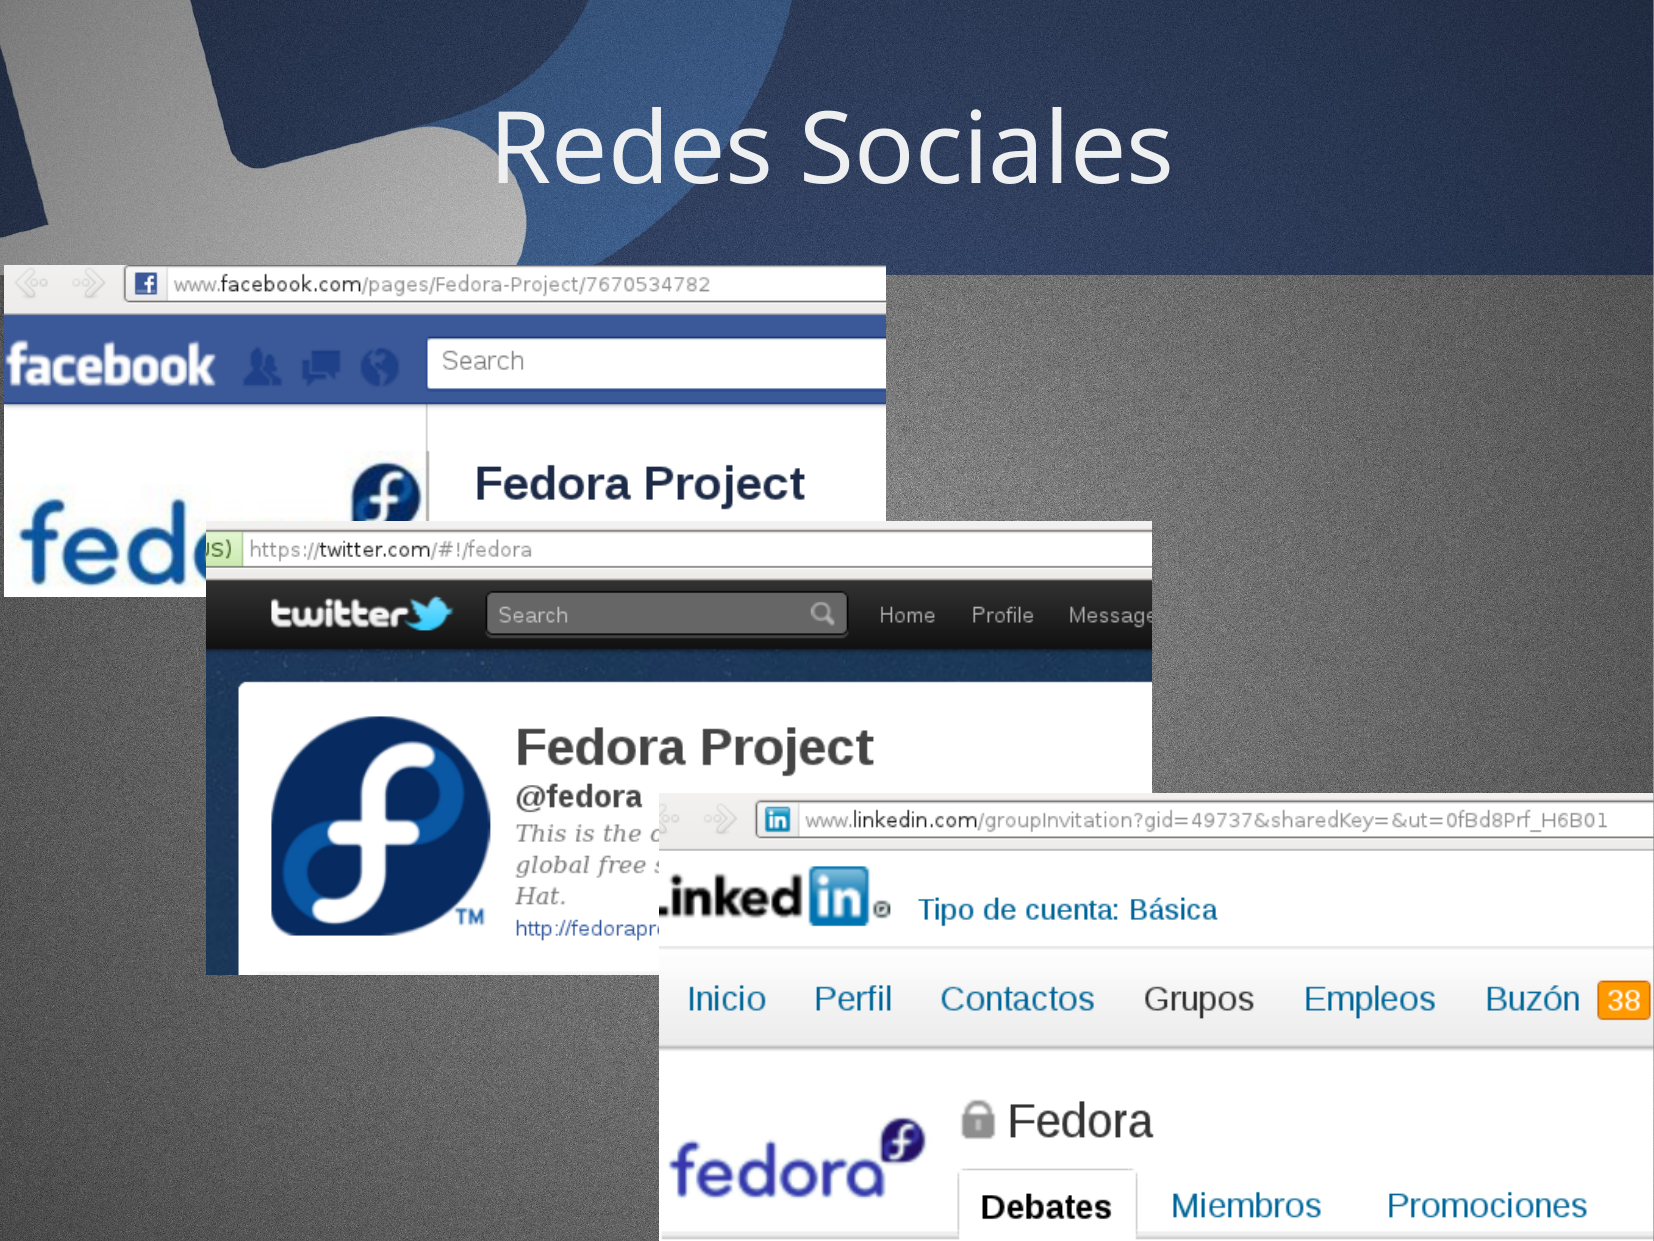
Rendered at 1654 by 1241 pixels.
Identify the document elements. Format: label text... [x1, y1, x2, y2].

picture [0, 0, 1654, 1241]
text_box Redes Sociales [88, 43, 1577, 252]
